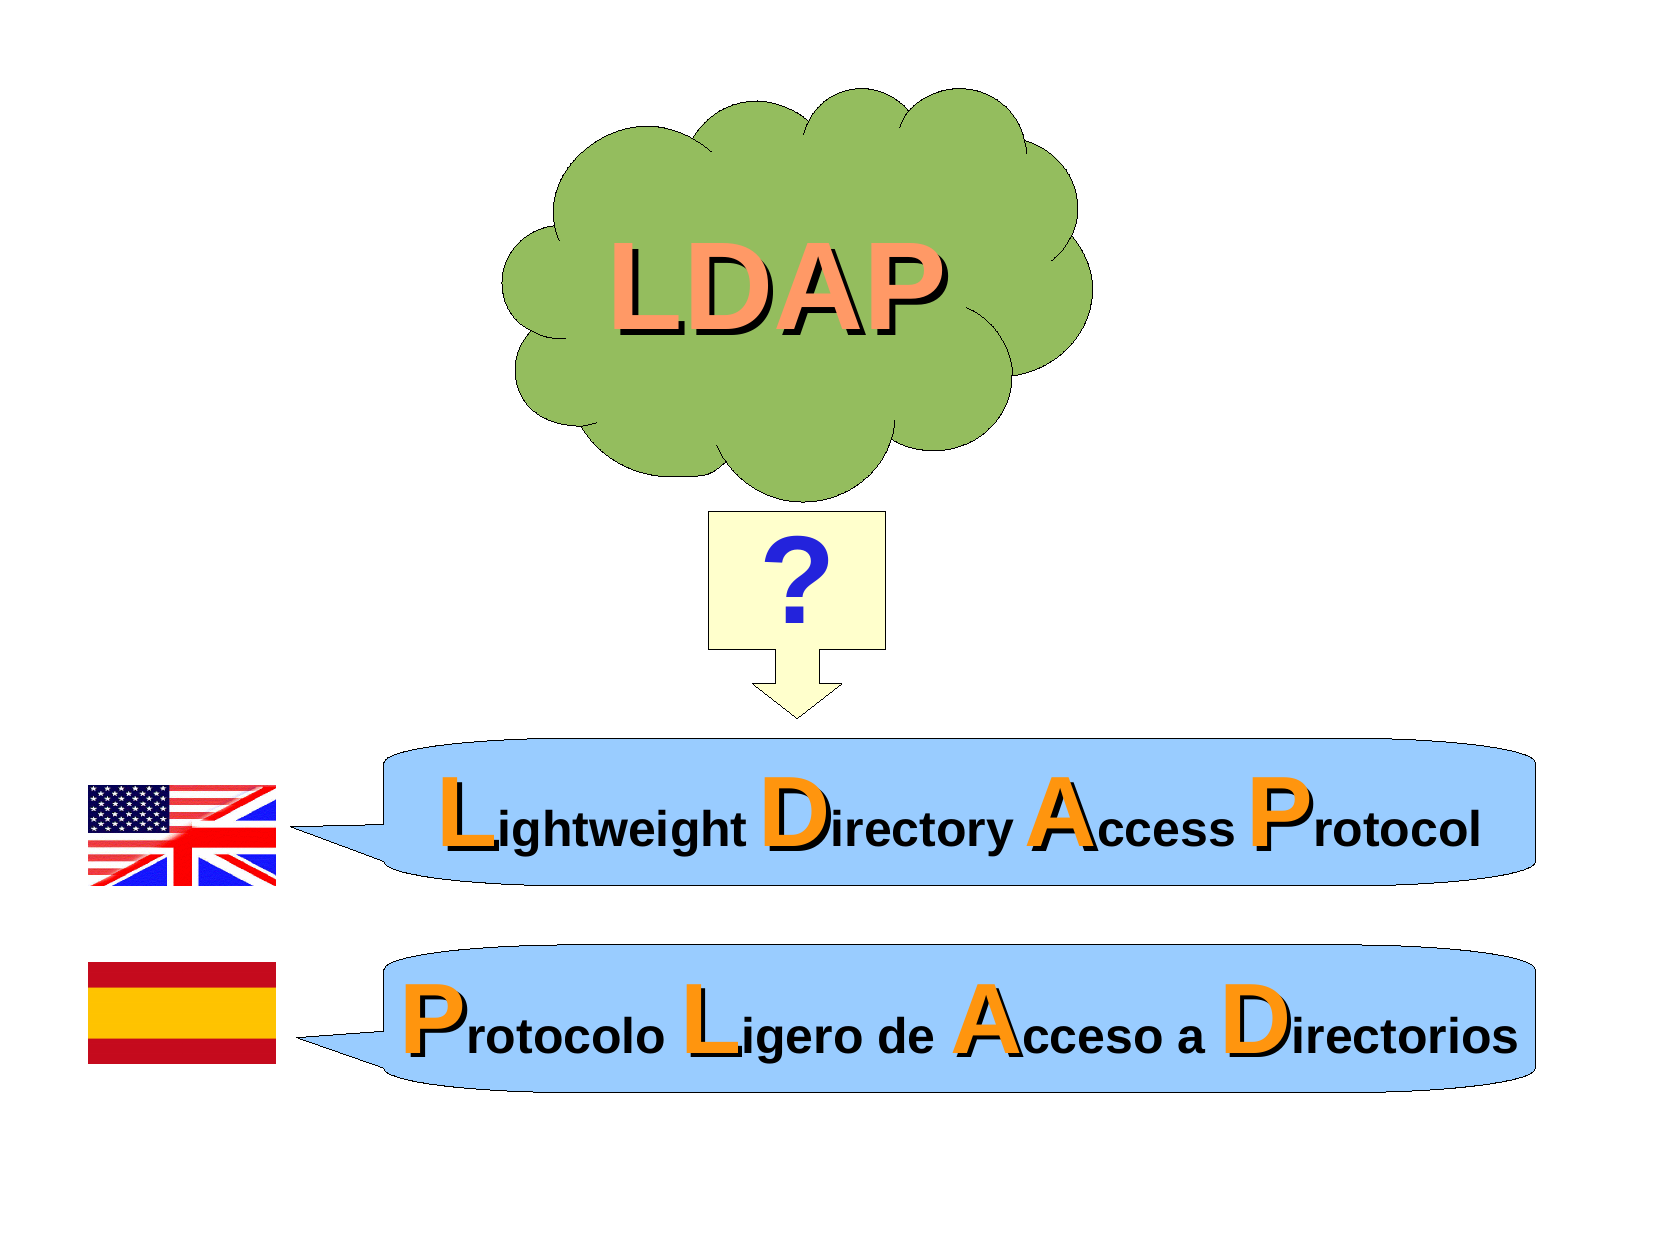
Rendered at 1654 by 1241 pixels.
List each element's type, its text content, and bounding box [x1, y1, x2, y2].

picture [88, 785, 276, 886]
text_box Lightweight Directory Access Protocol [290, 738, 1536, 886]
picture [88, 962, 276, 1064]
text_box LDAP [501, 88, 1093, 503]
text_box Protocolo Ligero de Acceso a Directorios [296, 944, 1536, 1093]
text_box ? [708, 511, 886, 719]
